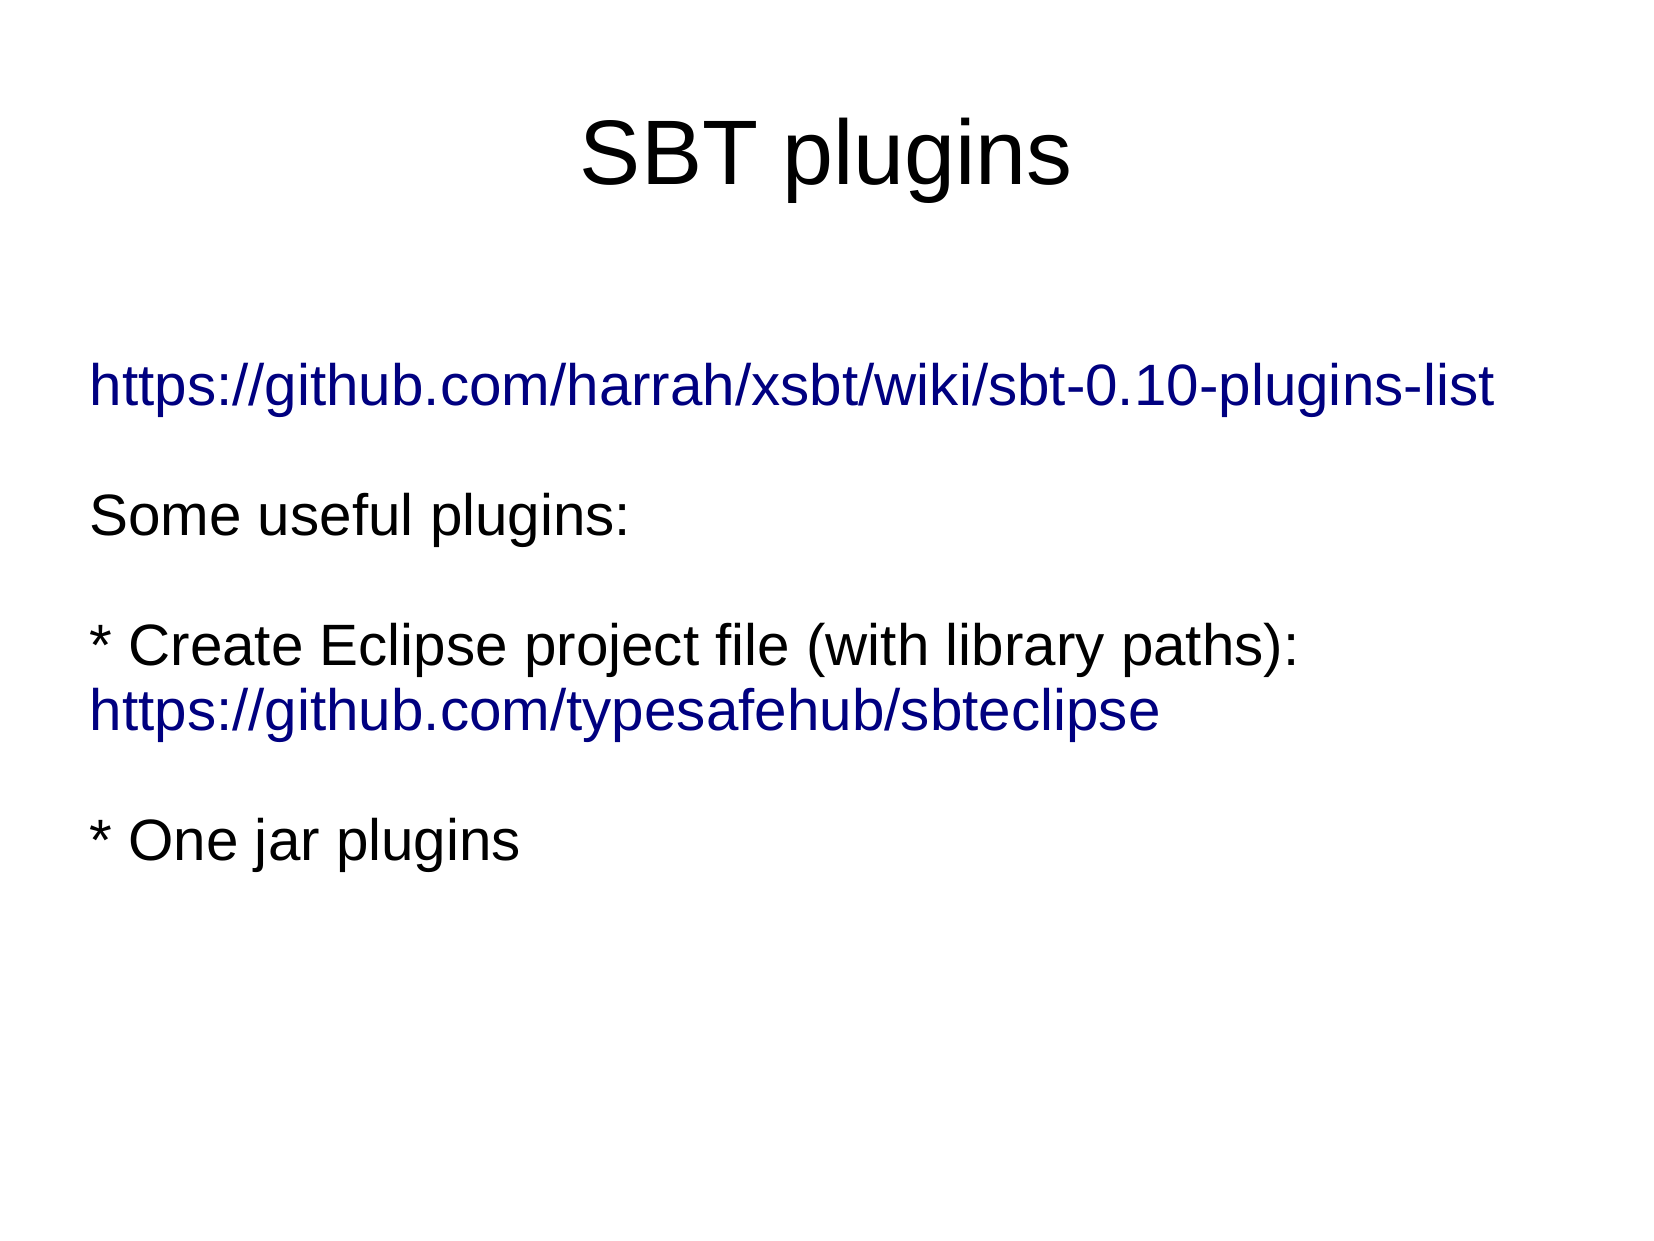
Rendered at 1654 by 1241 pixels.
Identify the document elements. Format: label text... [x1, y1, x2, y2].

title SBT plugins [82, 49, 1571, 257]
text_box https://github.com/harrah/xsbt/wiki/sbt-0.10-plugins-list Some useful plugins: * Create Eclipse project file (with library paths): https://github.com/typesafehub/sbteclipse * One jar plugins [75, 345, 1546, 880]
